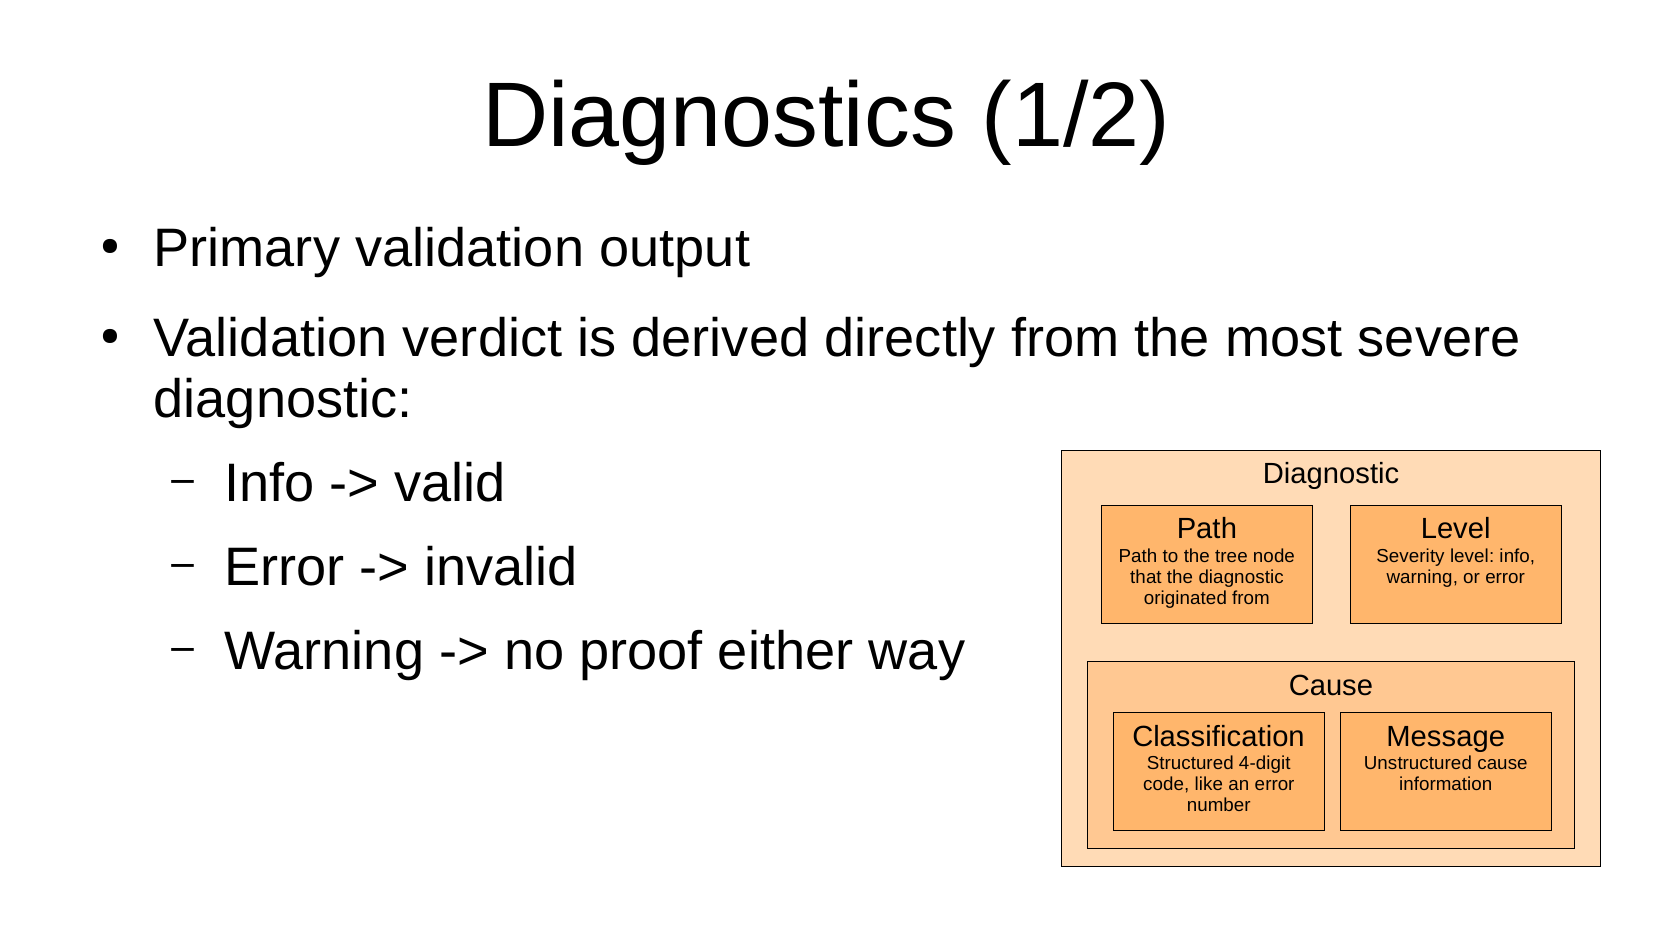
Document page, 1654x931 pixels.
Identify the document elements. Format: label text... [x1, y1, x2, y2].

text_box Message Unstructured cause information [1340, 712, 1552, 831]
list Primary validation output Validation verdict is derived directly from the most severe diagnostic: Info -> valid Error -> invalid Warning -> no proof either way [82, 217, 1571, 863]
text_box Path Path to the tree node that the diagnostic originated from [1101, 505, 1313, 624]
text_box Classification Structured 4-digit code, like an error number [1113, 712, 1325, 831]
title Diagnostics (1/2) [82, 37, 1571, 193]
text_box Diagnostic [1061, 450, 1601, 867]
text_box Cause [1571, 661, 1575, 849]
text_box Level Severity level: info, warning, or error [1350, 505, 1562, 624]
